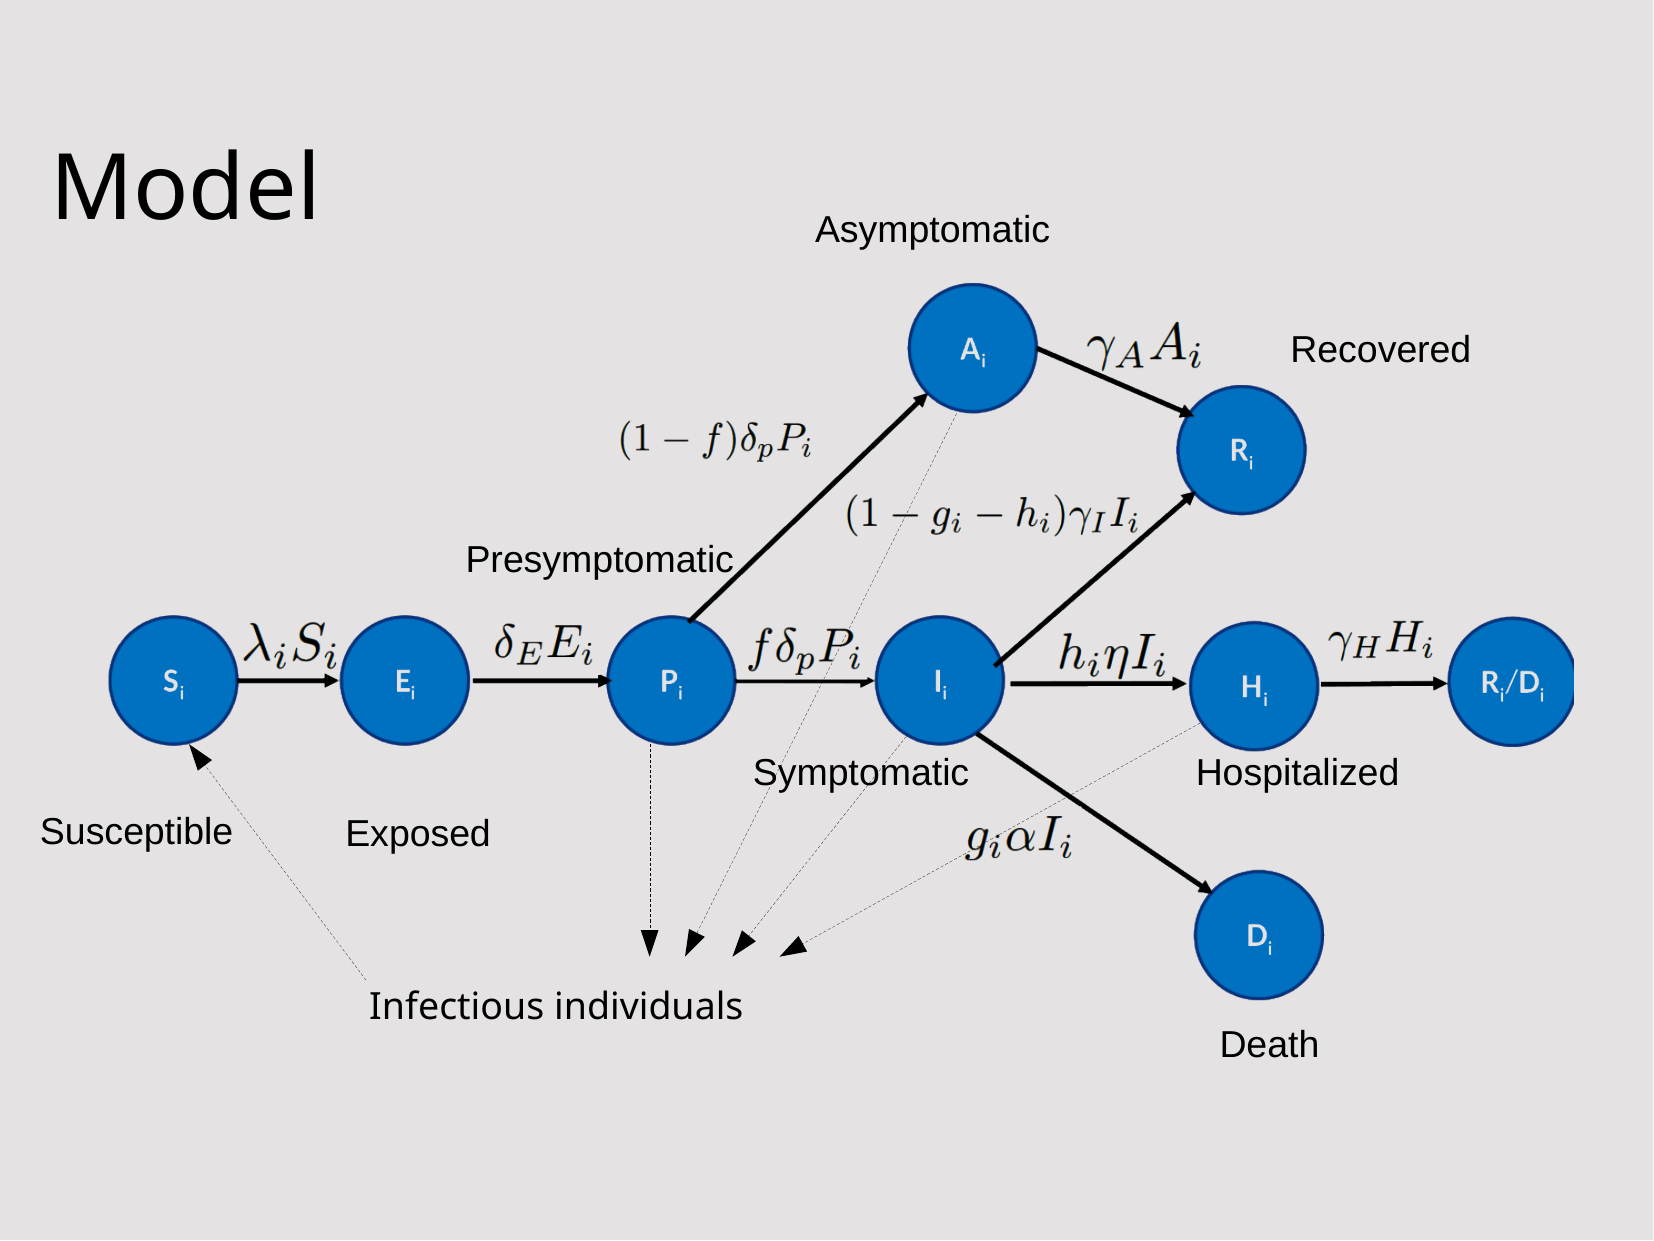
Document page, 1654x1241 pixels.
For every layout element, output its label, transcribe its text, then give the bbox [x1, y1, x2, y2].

text_box Presymptomatic [450, 531, 749, 589]
text_box Hospitalized [1181, 744, 1480, 801]
text_box Death [1204, 1015, 1503, 1073]
text_box Recovered [1275, 321, 1574, 378]
text_box Model [35, 114, 611, 237]
text_box Symptomatic [738, 744, 1037, 801]
text_box Susceptible [25, 803, 249, 860]
text_box Asymptomatic [800, 200, 1099, 258]
picture [94, 264, 1574, 1096]
text_box Exposed [330, 805, 506, 863]
